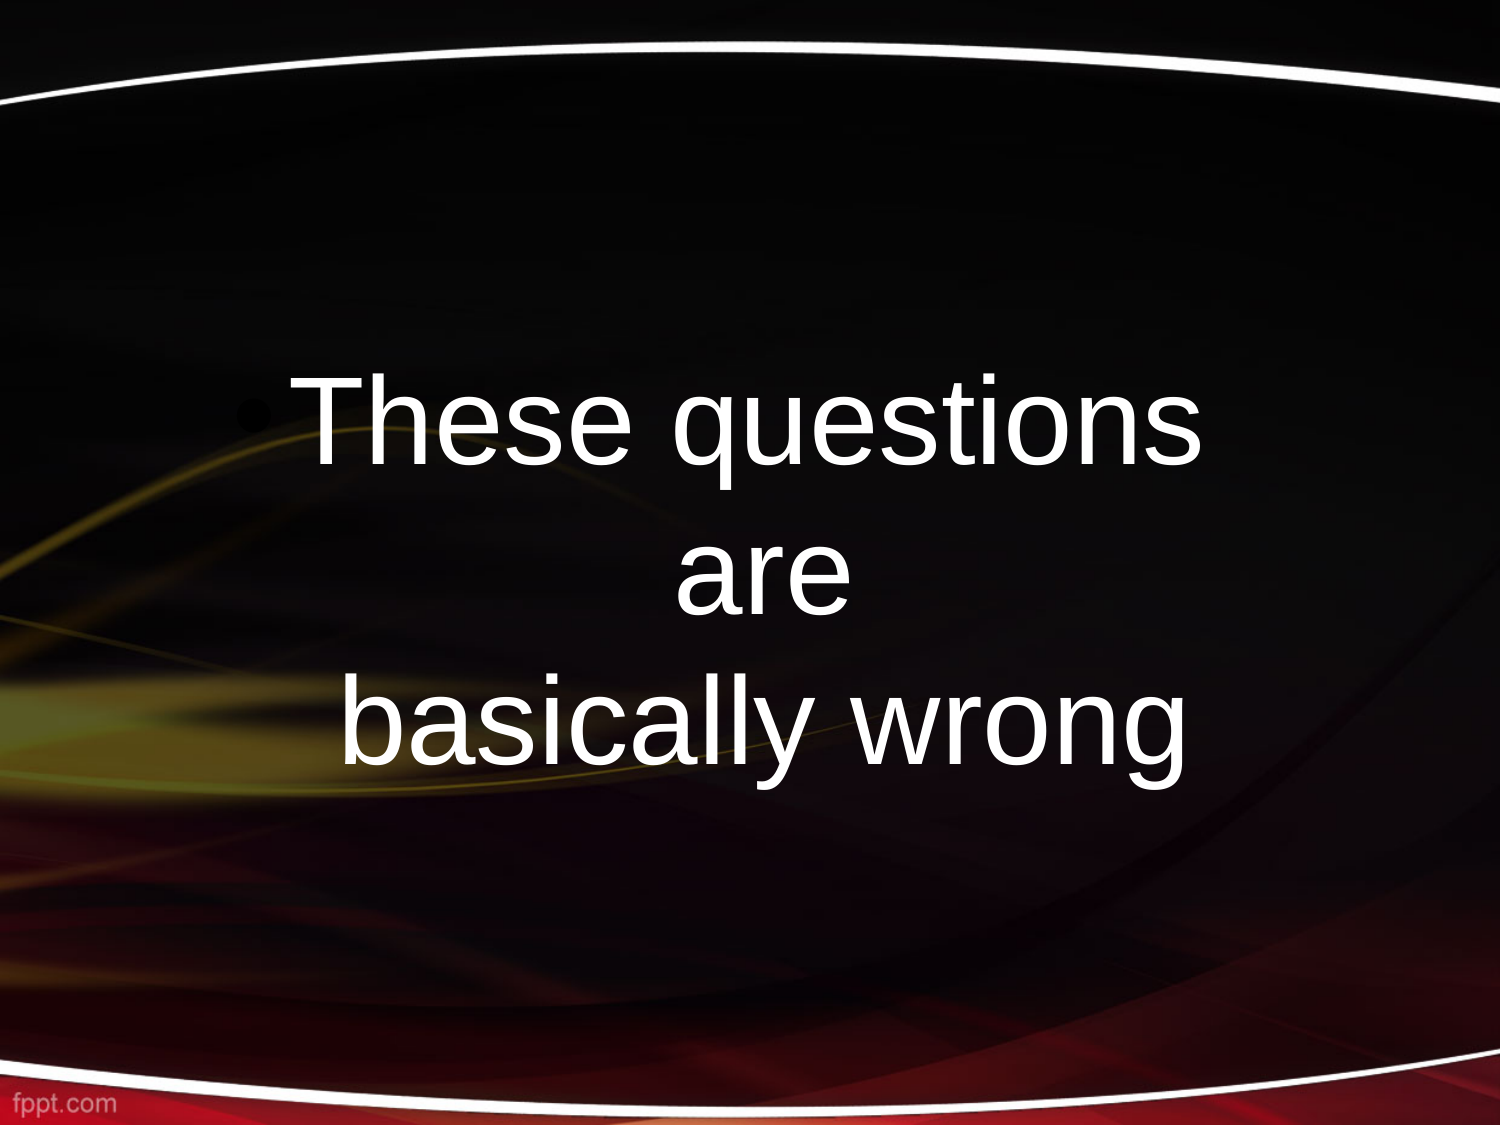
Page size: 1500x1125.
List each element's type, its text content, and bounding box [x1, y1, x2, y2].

list These questions are basically wrong [217, 309, 1256, 820]
picture [0, 0, 1500, 1125]
